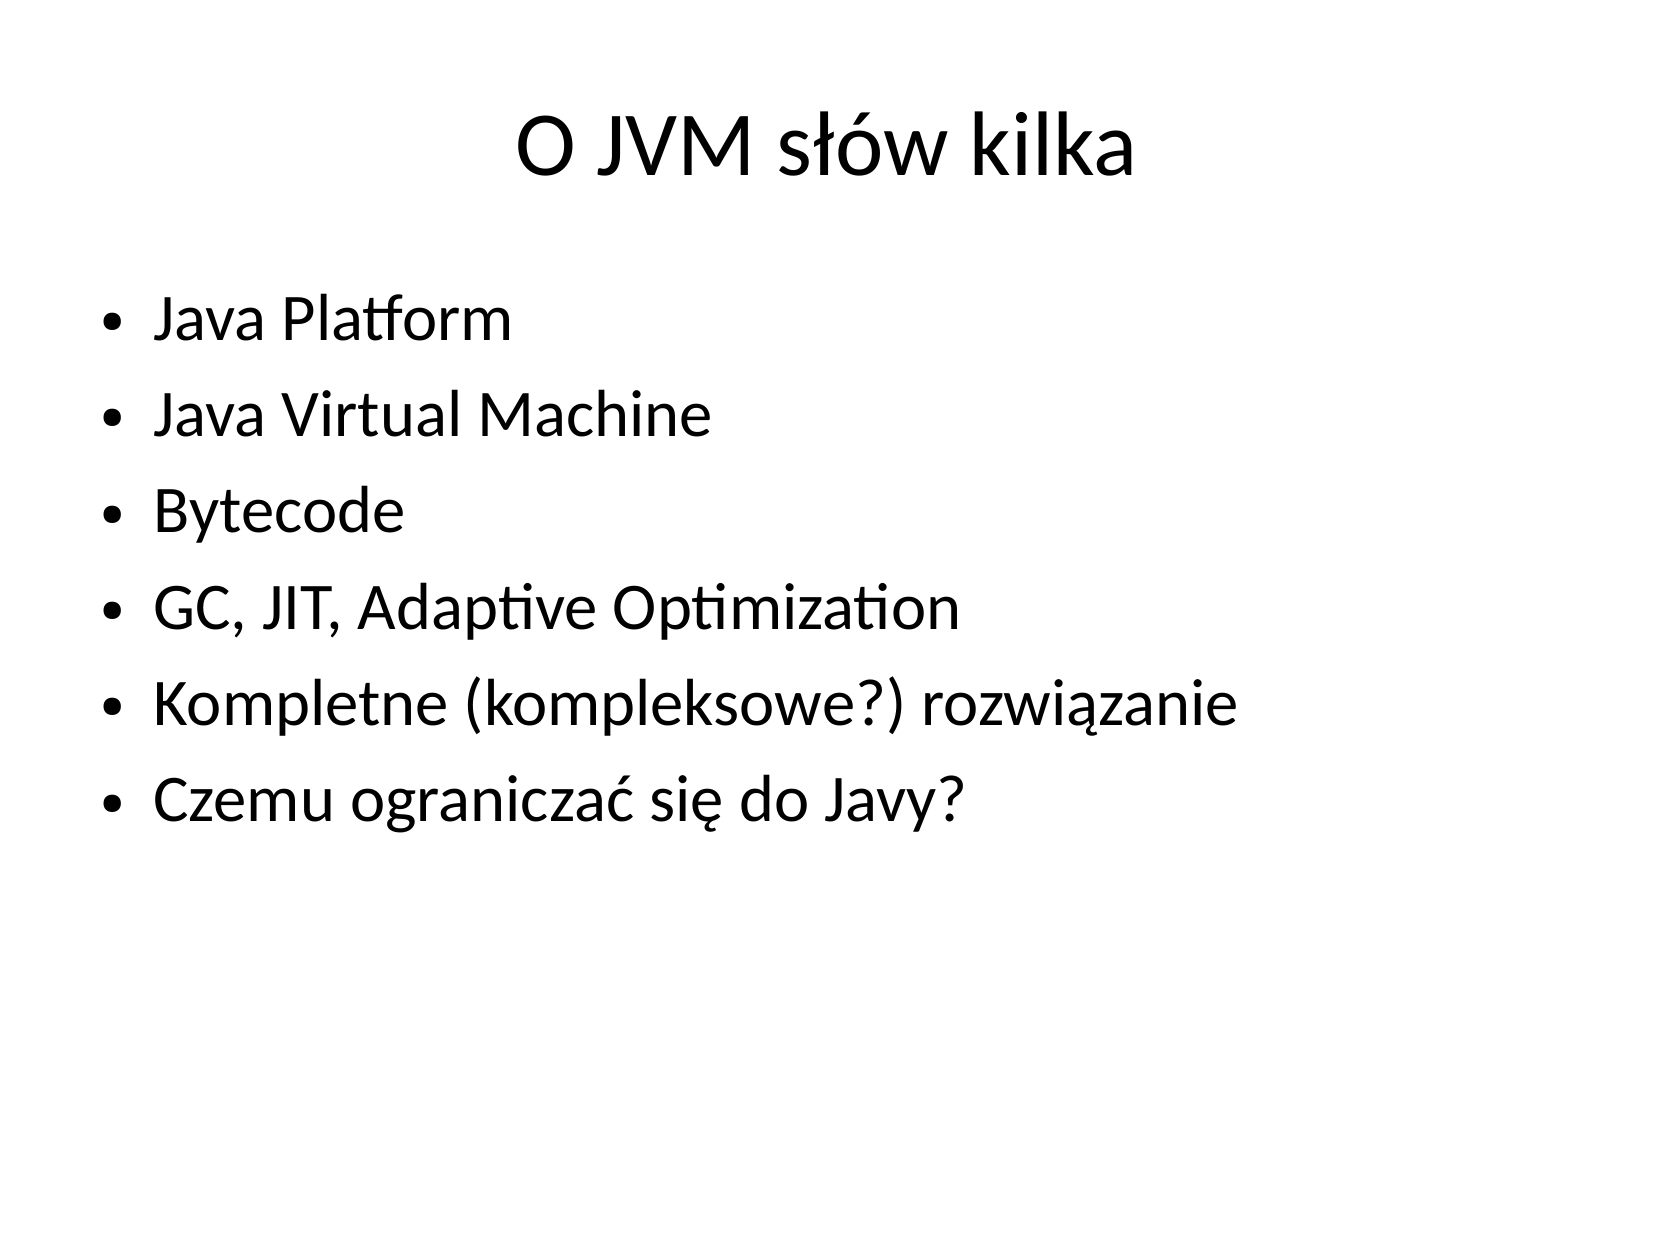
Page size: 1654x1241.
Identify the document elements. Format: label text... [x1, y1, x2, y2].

title O JVM słów kilka [82, 49, 1571, 257]
list Java Platform Java Virtual Machine Bytecode GC, JIT, Adaptive Optimization Kompletne (kompleksowe?) rozwiązanie Czemu ograniczać się do Javy? [82, 290, 1571, 1094]
